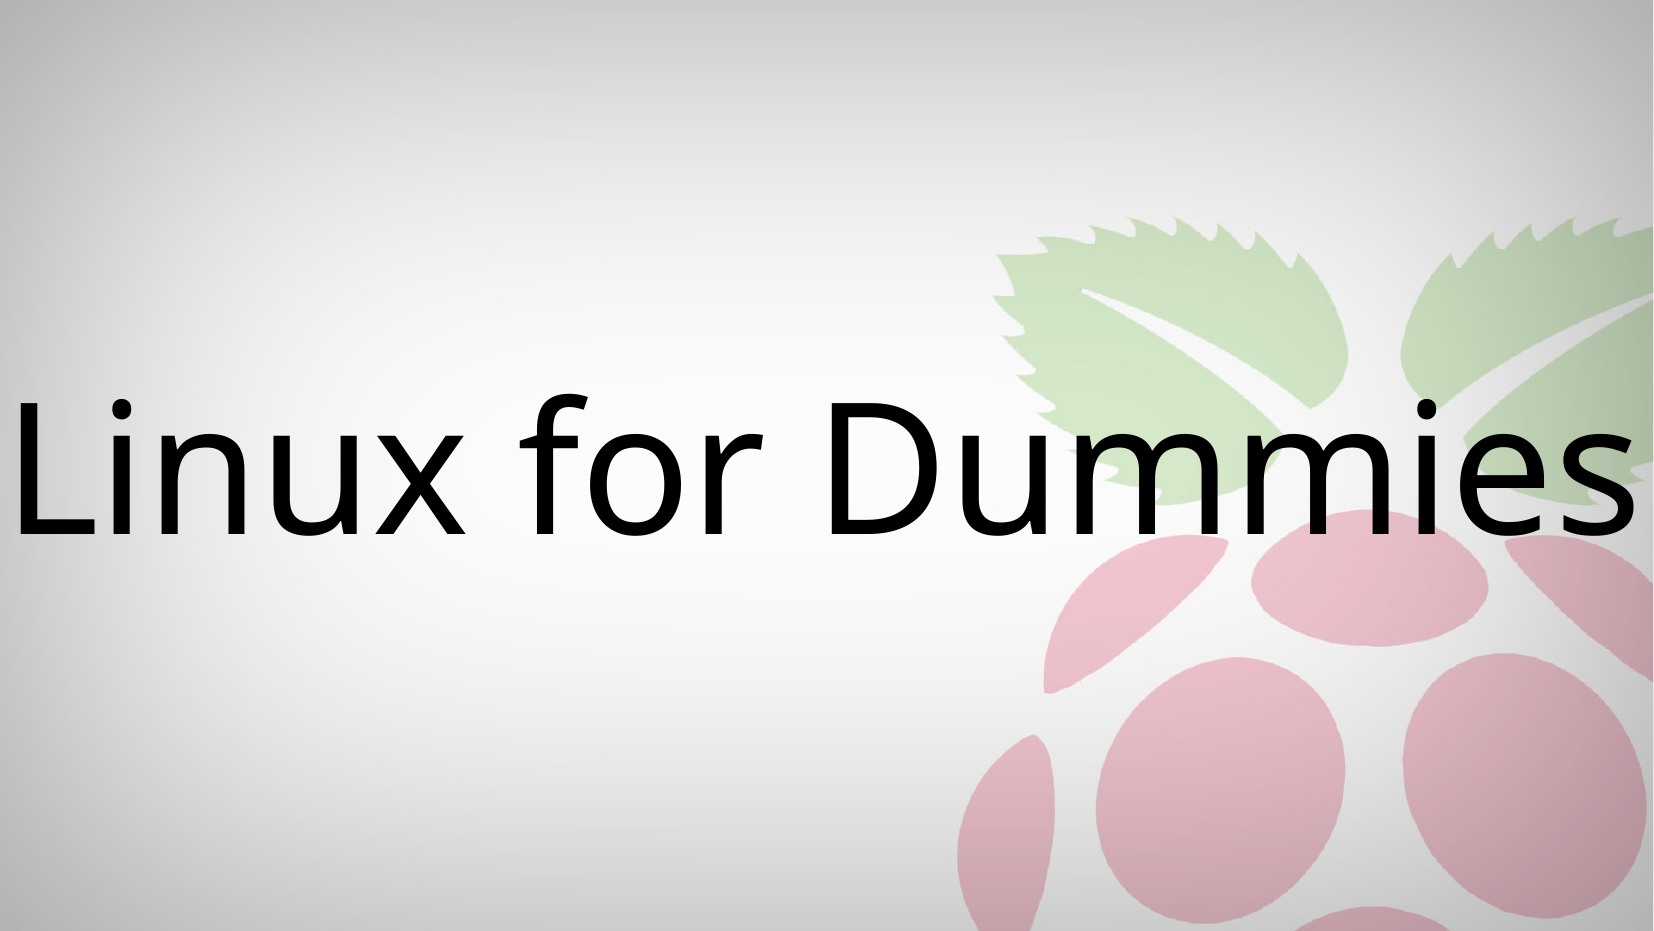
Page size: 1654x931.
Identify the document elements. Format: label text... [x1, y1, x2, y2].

picture [0, 0, 1654, 931]
subtitle Linux for Dummies [0, 0, 1646, 928]
